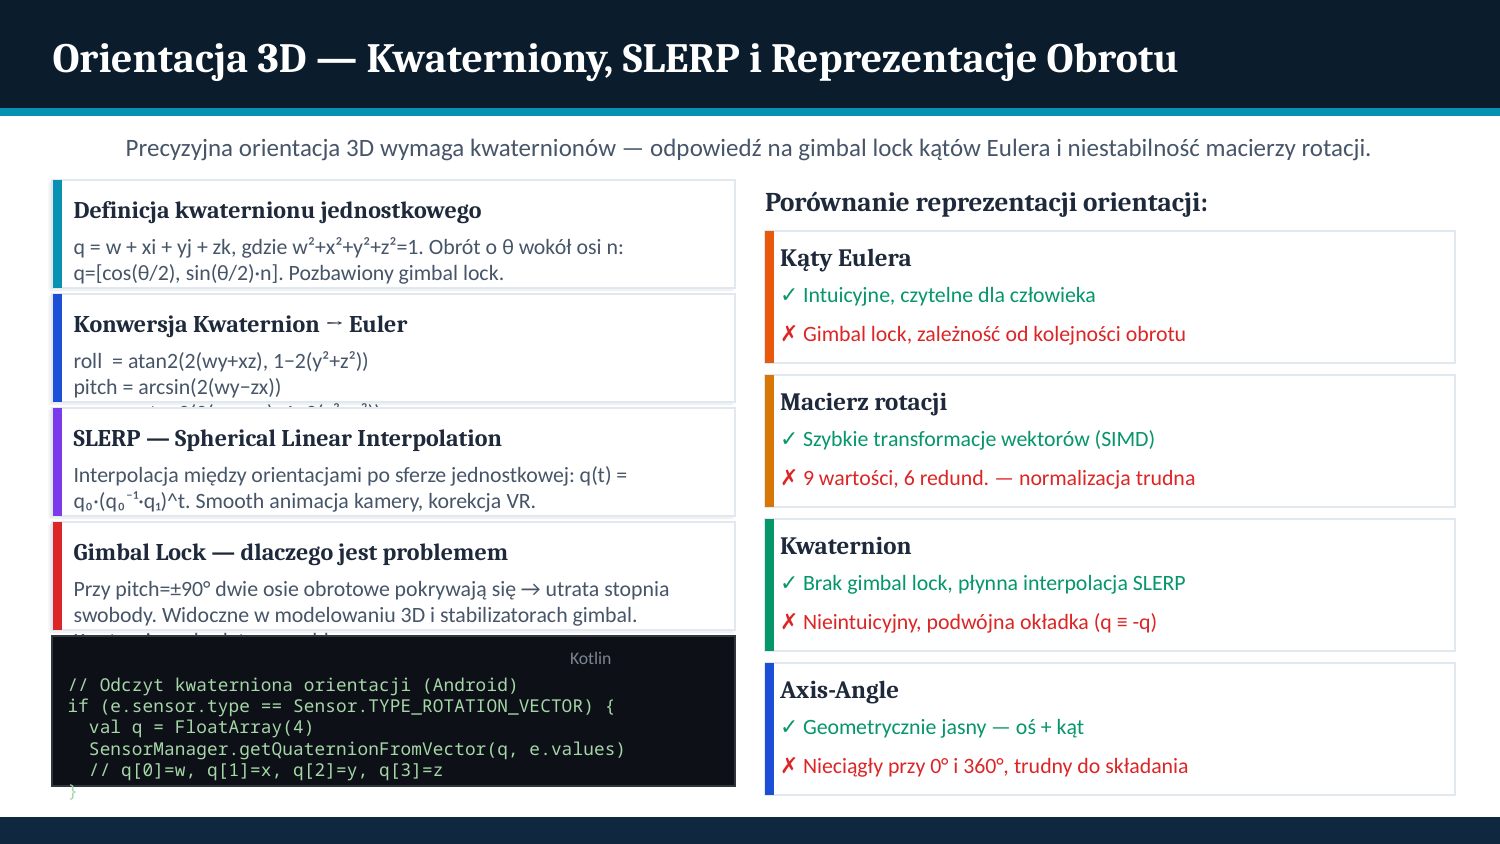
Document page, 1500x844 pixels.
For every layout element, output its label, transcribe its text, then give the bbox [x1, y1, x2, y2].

text_box [52, 636, 735, 786]
text_box ✓ Szybkie transformacje wektorów (SIMD) [780, 420, 1443, 456]
text_box [765, 375, 1455, 507]
text_box Orientacja 3D — Kwaterniony, SLERP i Reprezentacje Obrotu [53, 9, 1448, 102]
text_box Interpolacja między orientacjami po sferze jednostkowej: q(t) = q₀·(q₀⁻¹·q₁)^t. Smooth animacja kamery, korekcja VR. [73, 461, 726, 506]
text_box q = w + xi + yj + zk, gdzie w²+x²+y²+z²=1. Obrót o θ wokół osi n: q=[cos(θ/2), sin(θ/2)·n]. Pozbawiony gimbal lock. [73, 233, 726, 278]
text_box Macierz rotacji [780, 384, 1443, 417]
text_box Gimbal Lock — dlaczego jest problemem [73, 531, 726, 570]
text_box [0, 817, 1500, 844]
text_box [0, 0, 1500, 116]
text_box ✗ 9 wartości, 6 redund. — normalizacja trudna [780, 459, 1443, 495]
text_box // Odczyt kwaterniona orientacji (Android) if (e.sensor.type == Sensor.TYPE_ROTATION_VECTOR) { val q = FloatArray(4) SensorManager.getQuaternionFromVector(q, e.values) // q[0]=w, q[1]=x, q[2]=y, q[3]=z } [68, 673, 723, 776]
text_box Konwersja Kwaternion → Euler [73, 303, 726, 342]
text_box Definicja kwaternionu jednostkowego [73, 189, 726, 228]
text_box [52, 408, 735, 516]
text_box roll = atan2(2(wy+xz), 1−2(y²+z²)) pitch = arcsin(2(wy−zx)) yaw = atan2(2(wz+xy), 1−2(x²+y²)) [73, 346, 726, 392]
text_box Precyzyjna orientacja 3D wymaga kwaternionów — odpowiedź na gimbal lock kątów Eulera i niestabilność macierzy rotacji. [53, 123, 1448, 171]
text_box ✓ Brak gimbal lock, płynna interpolacja SLERP [780, 564, 1443, 600]
text_box [52, 522, 735, 630]
text_box ✗ Gimbal lock, zależność od kolejności obrotu [780, 315, 1443, 351]
text_box Axis-Angle [780, 672, 1443, 705]
text_box ✗ Nieintuicyjny, podwójna okładka (q ≡ -q) [780, 603, 1443, 639]
text_box Kotlin [570, 643, 720, 671]
text_box Przy pitch=±90° dwie osie obrotowe pokrywają się → utrata stopnia swobody. Widoczne w modelowaniu 3D i stabilizatorach gimbal. Kwaterniony: brak tego problemu. [73, 574, 726, 620]
text_box Kąty Eulera [780, 240, 1443, 273]
text_box [765, 231, 1455, 363]
text_box [765, 663, 1455, 795]
text_box ✗ Nieciągły przy 0° i 360°, trudny do składania [780, 747, 1443, 783]
text_box [765, 519, 1455, 651]
text_box ✓ Geometrycznie jasny — oś + kąt [780, 708, 1443, 744]
text_box [52, 294, 735, 402]
text_box ✓ Intuicyjne, czytelne dla człowieka [780, 276, 1443, 312]
text_box [52, 180, 735, 288]
text_box Kwaternion [780, 528, 1443, 561]
text_box SLERP — Spherical Linear Interpolation [73, 417, 726, 456]
text_box Porównanie reprezentacji orientacji: [765, 180, 1455, 222]
